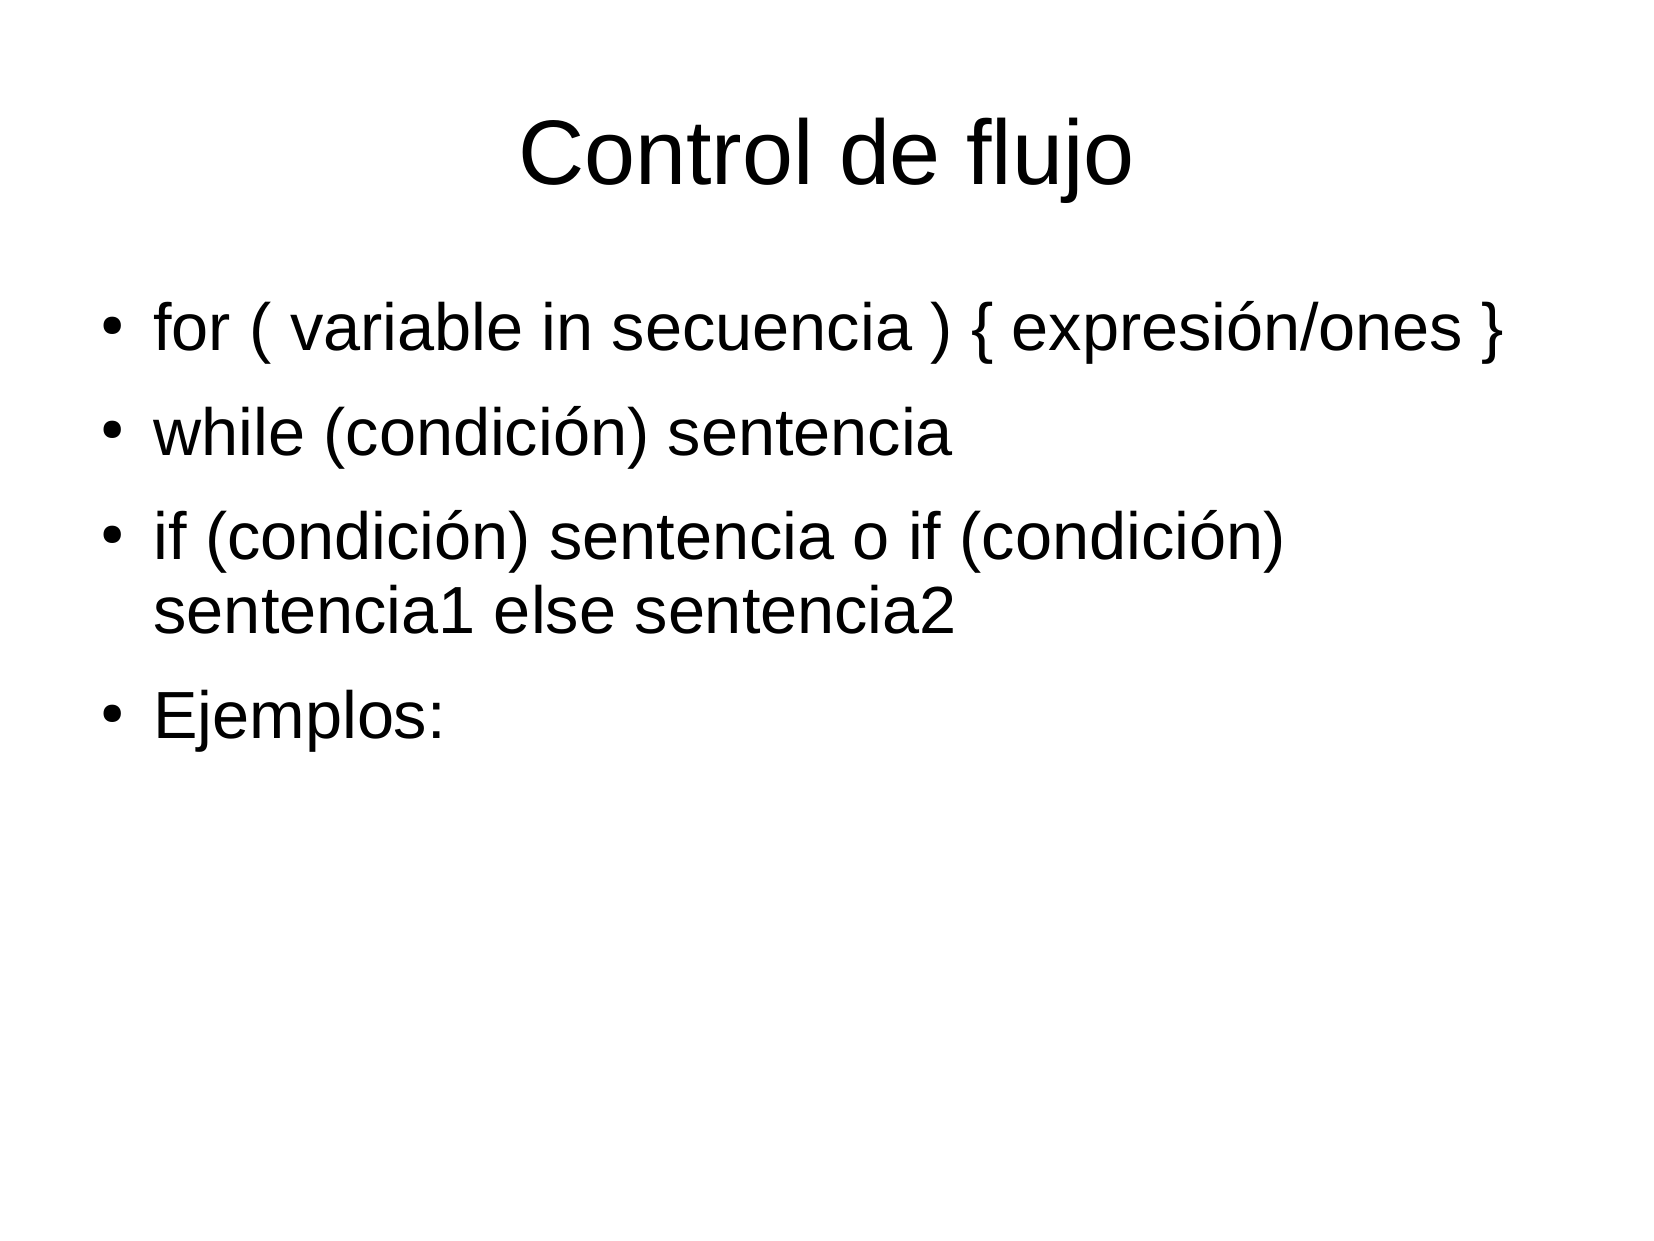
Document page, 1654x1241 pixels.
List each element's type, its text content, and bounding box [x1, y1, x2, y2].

title Control de flujo [82, 49, 1571, 257]
text_box [82, 290, 1571, 1010]
